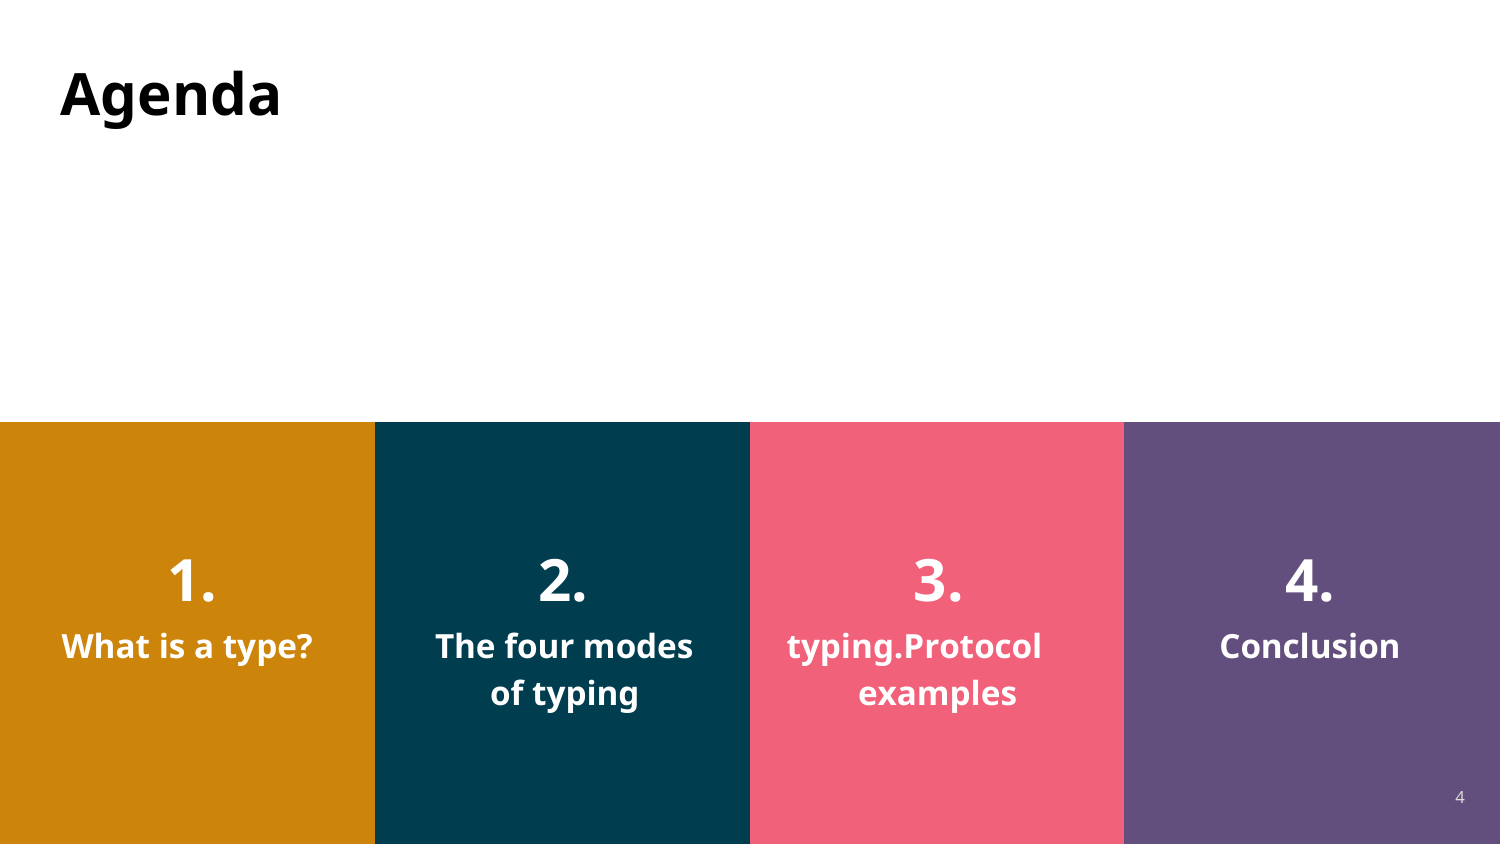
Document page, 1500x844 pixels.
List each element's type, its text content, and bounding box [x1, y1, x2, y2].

text_box 4. [1285, 539, 1344, 619]
text_box 4 [1455, 785, 1472, 809]
text_box What is a type? [61, 623, 314, 669]
text_box 1. [167, 539, 226, 619]
text_box The four modes [434, 623, 703, 669]
text_box [0, 0, 1500, 844]
text_box Conclusion [1219, 623, 1402, 669]
text_box 3. [913, 539, 973, 619]
text_box typing.Protocol [786, 623, 1044, 669]
text_box examples [858, 669, 1018, 715]
text_box Agenda [60, 53, 283, 133]
text_box 2. [538, 539, 597, 619]
text_box of typing [490, 669, 640, 715]
